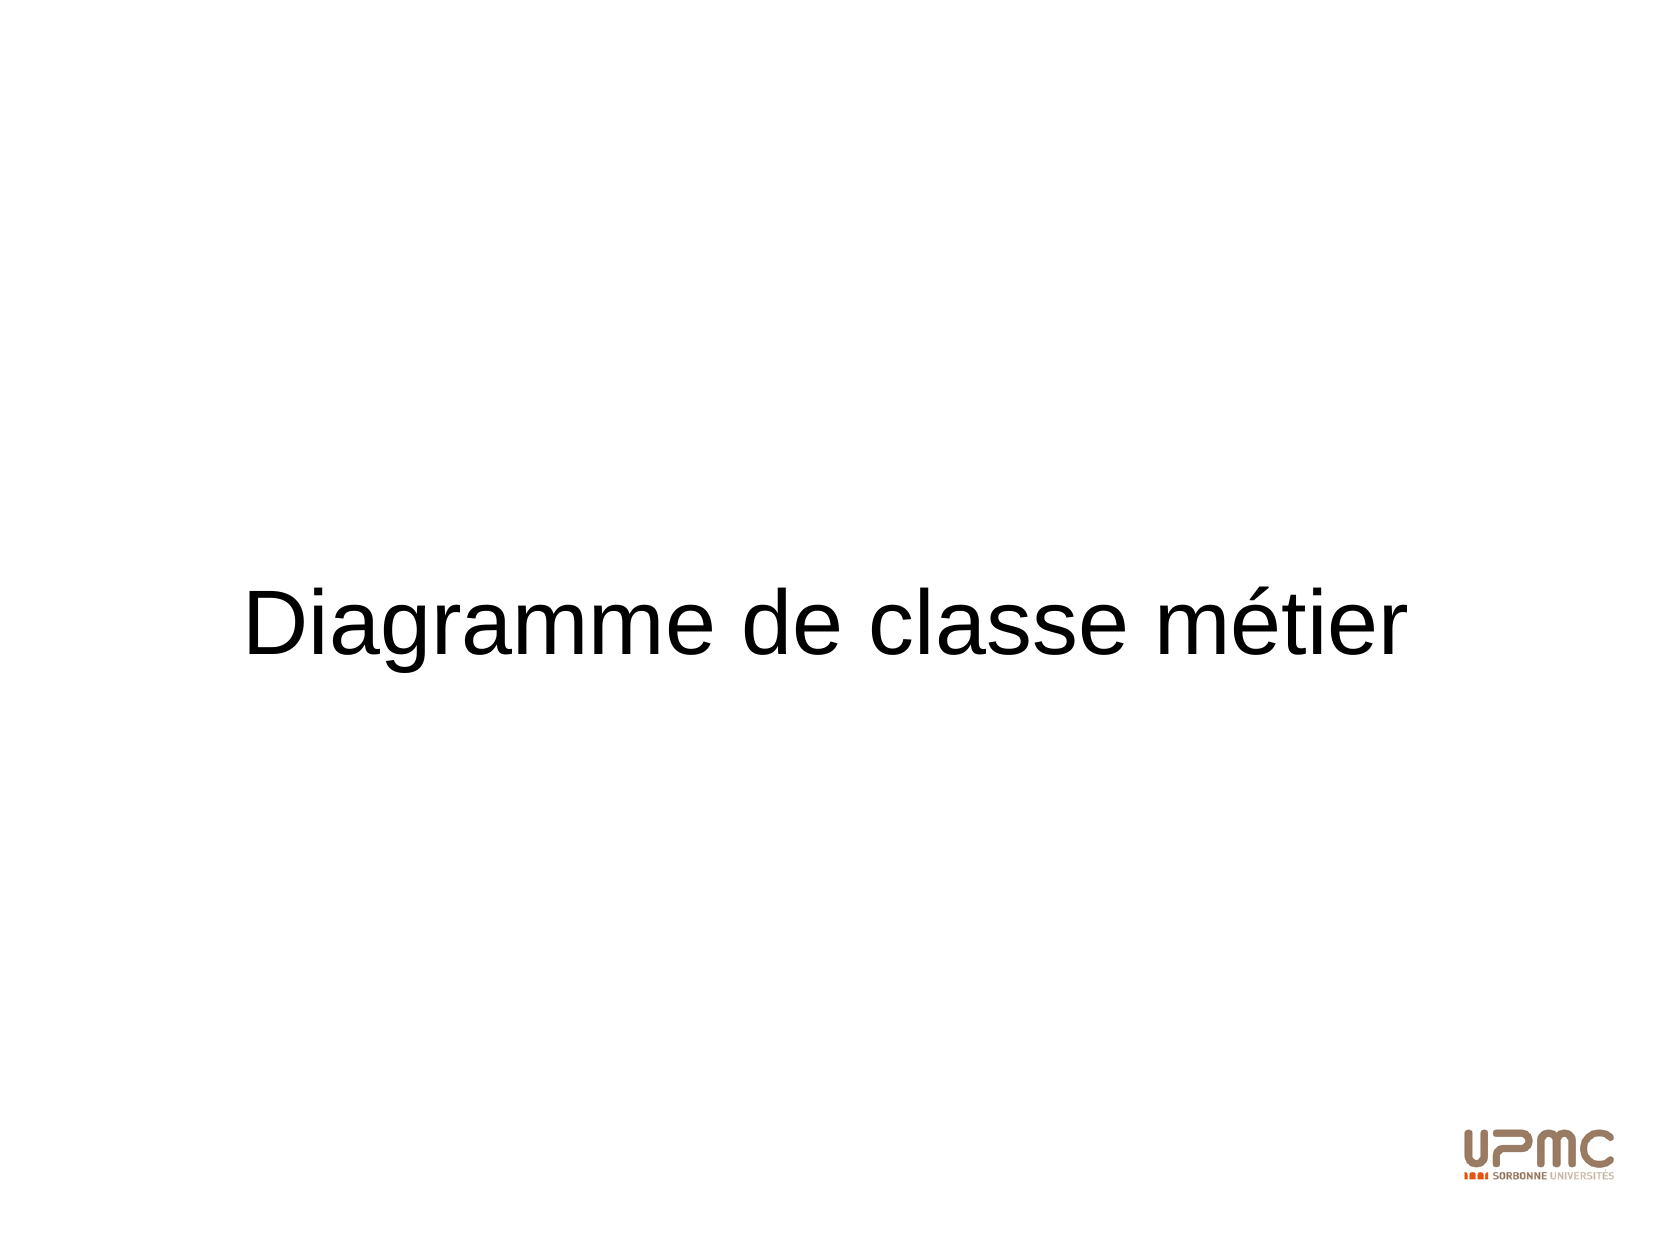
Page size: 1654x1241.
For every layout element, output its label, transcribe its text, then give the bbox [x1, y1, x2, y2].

picture [1464, 1104, 1614, 1205]
title Diagramme de classe métier [82, 519, 1571, 727]
